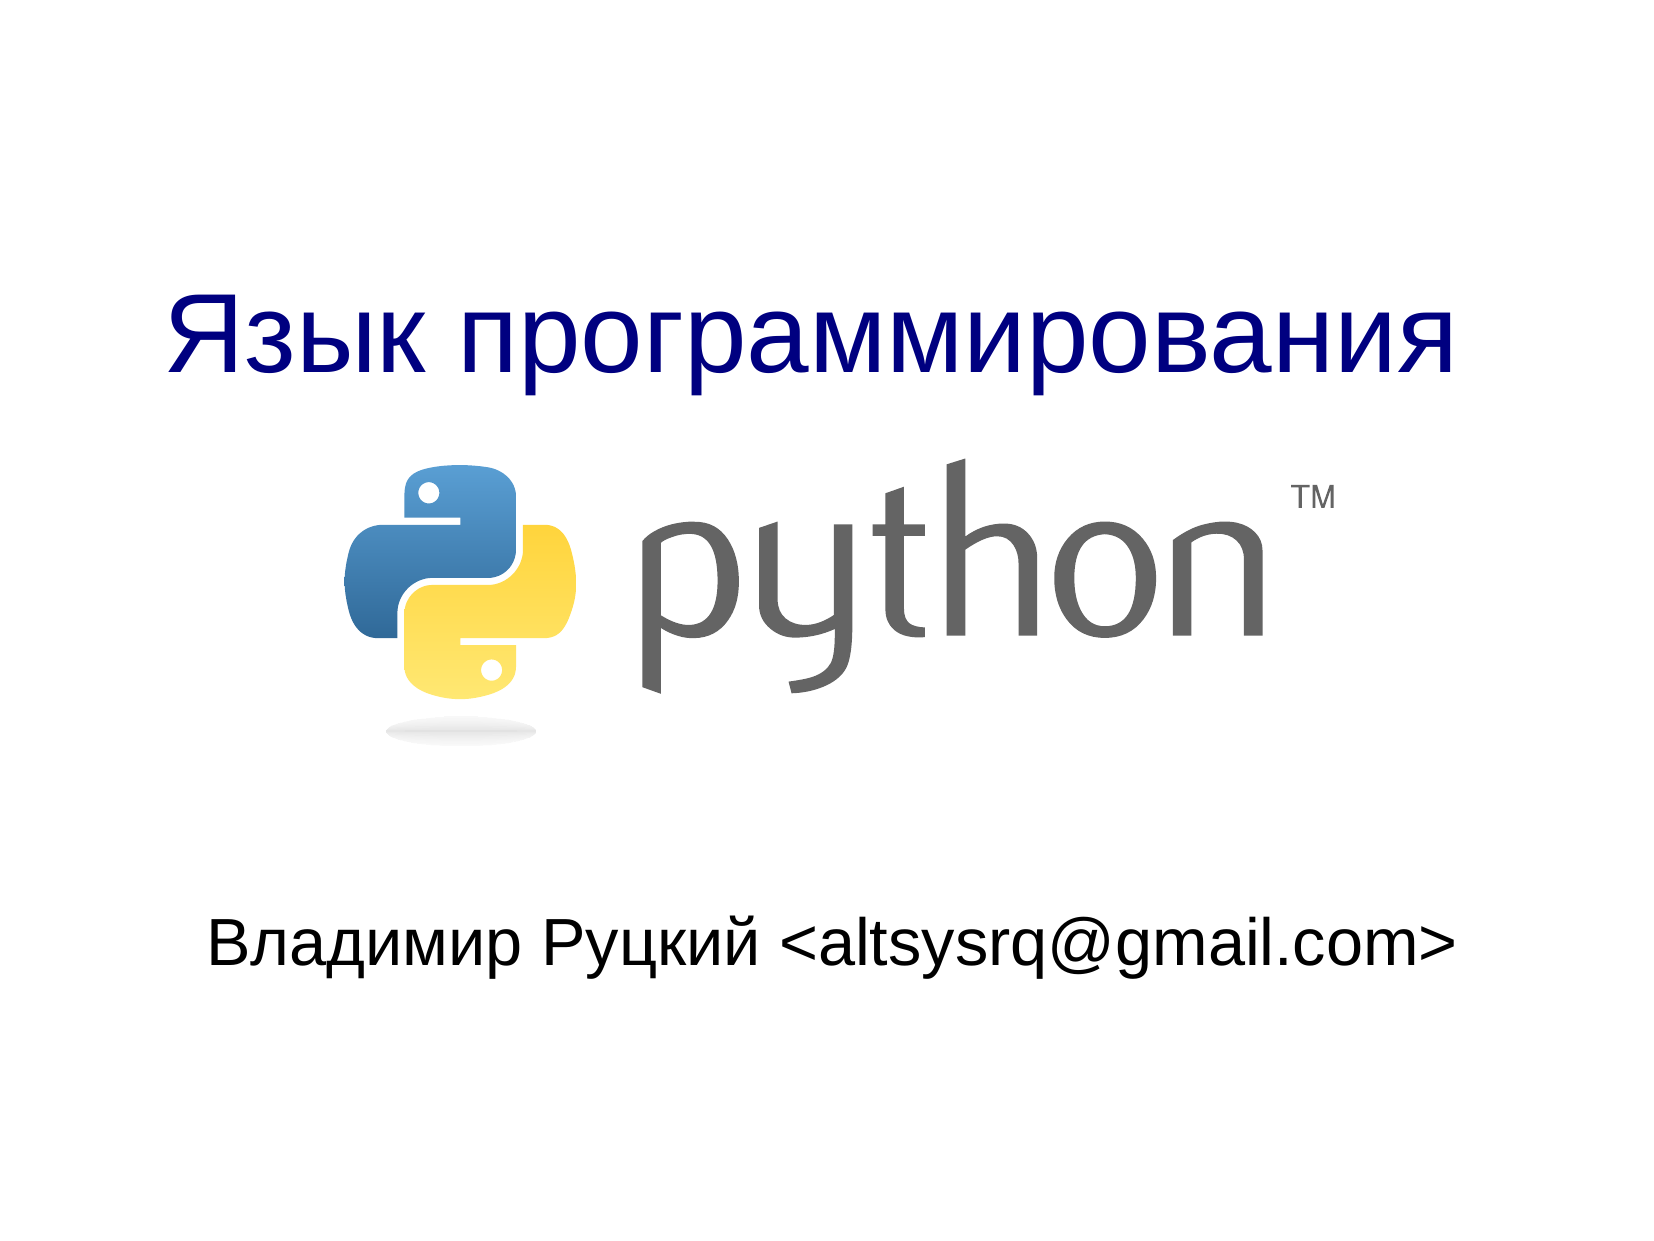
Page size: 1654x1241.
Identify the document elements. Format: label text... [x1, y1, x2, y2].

title Язык программирования [82, 229, 1571, 438]
list Владимир Руцкий <altsysrq@gmail.com> [88, 904, 1577, 1057]
picture [332, 451, 1334, 746]
